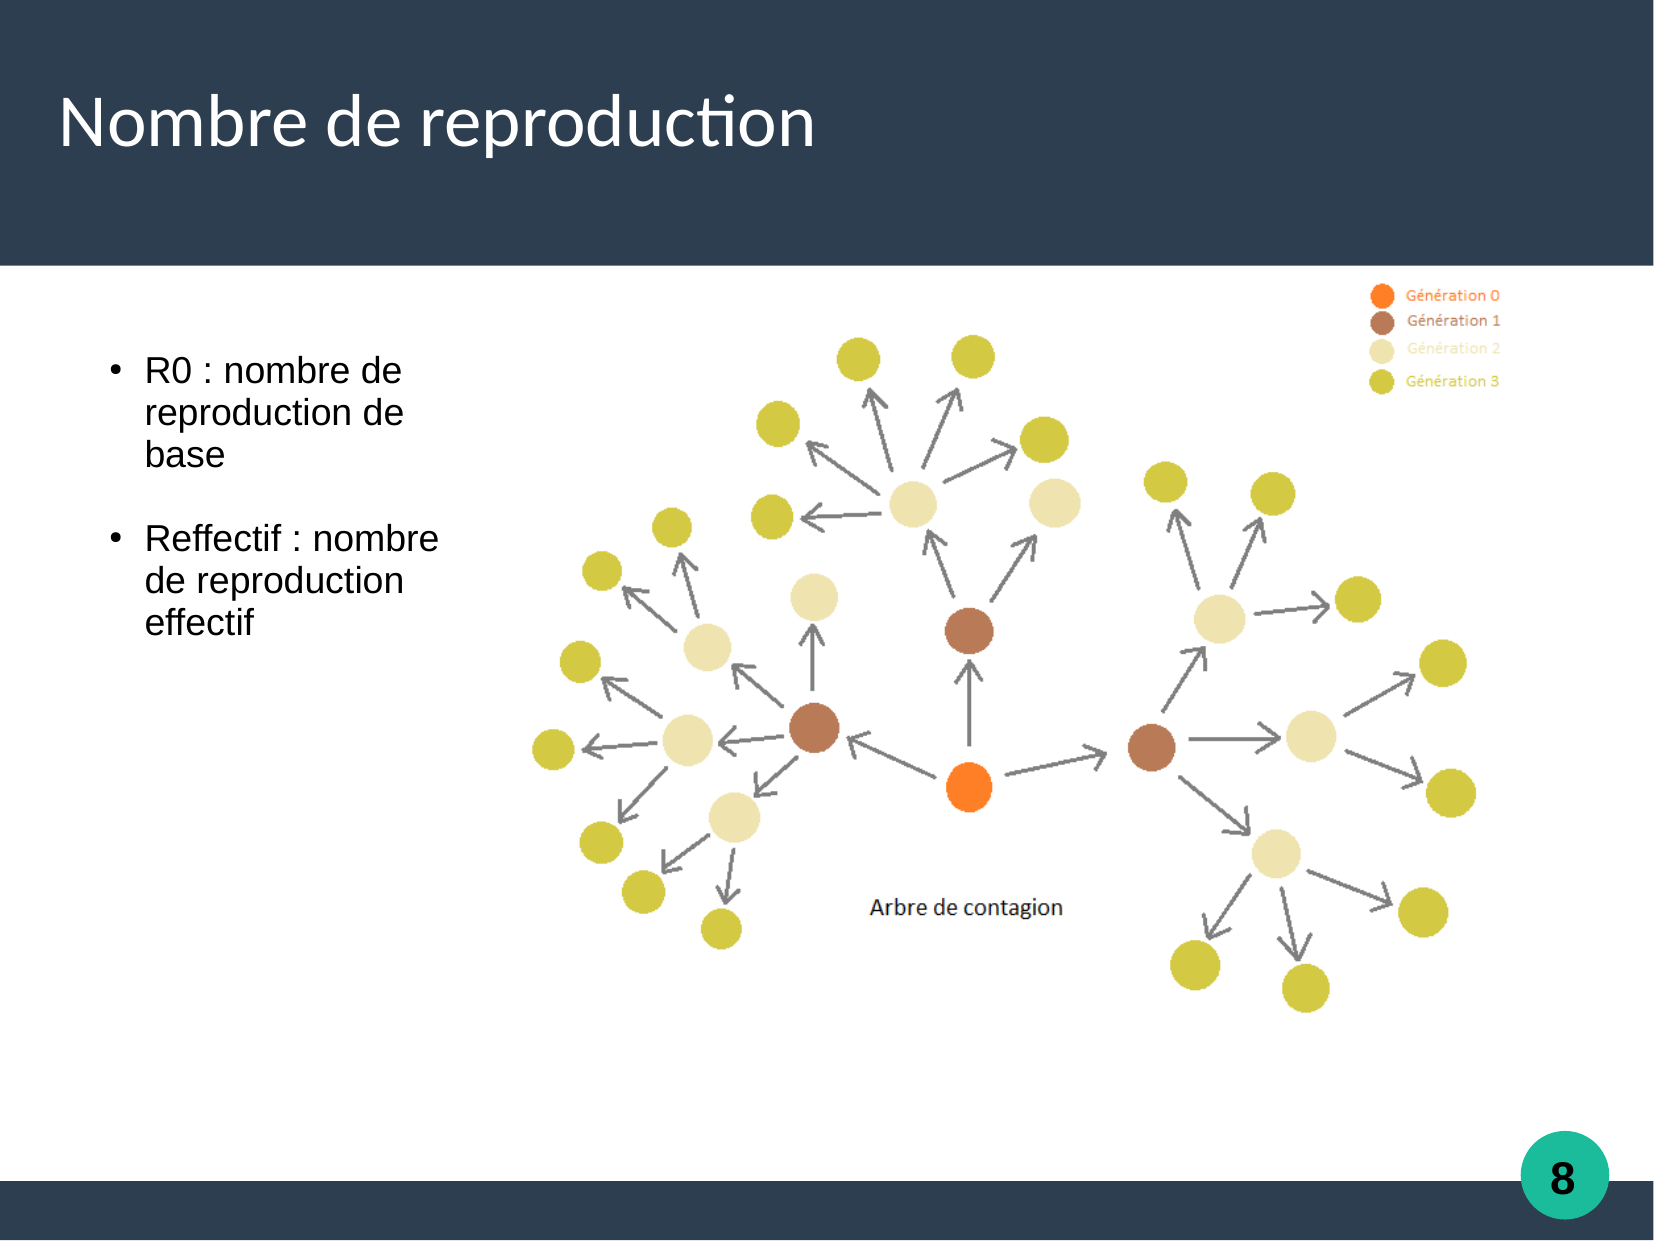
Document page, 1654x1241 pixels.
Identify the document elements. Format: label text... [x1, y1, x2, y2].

picture [496, 275, 1548, 1028]
title Nombre de reproduction [59, 49, 1595, 207]
text_box R0 : nombre de reproduction de base Reffectif : nombre de reproduction effectif [94, 342, 497, 652]
text_box 8 [1535, 1145, 1610, 1227]
